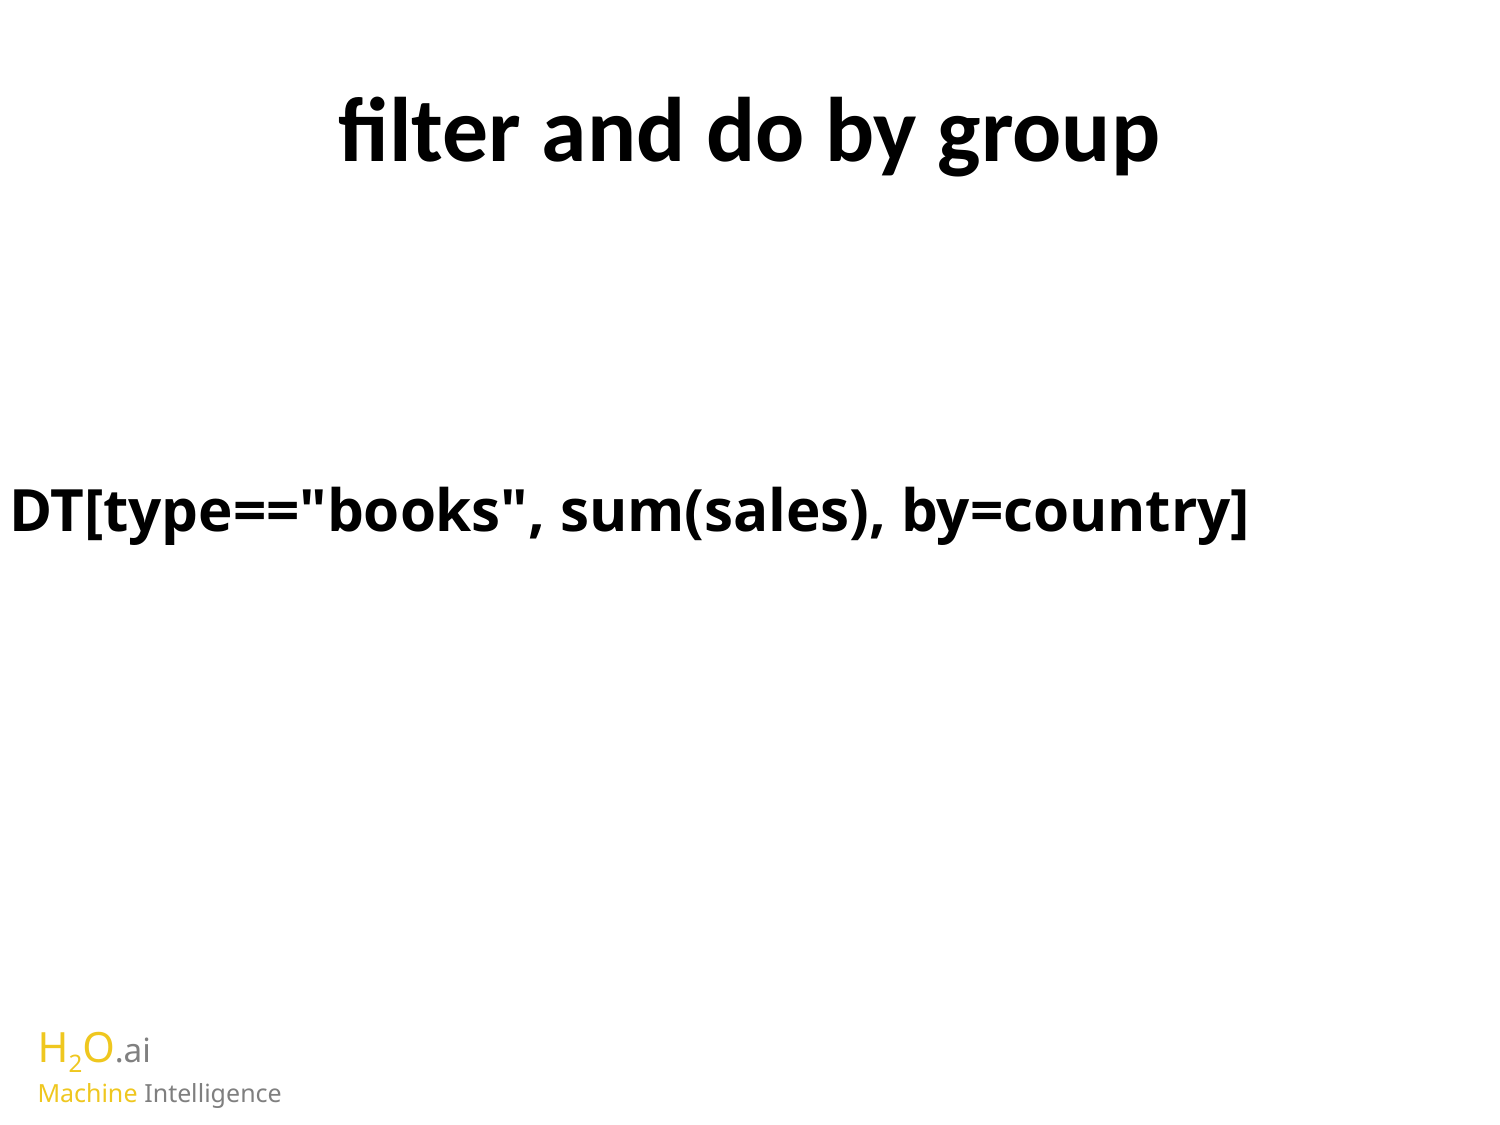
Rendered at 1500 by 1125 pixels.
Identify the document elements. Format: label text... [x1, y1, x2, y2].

title filter and do by group [75, 15, 1425, 262]
list DT[type=="books", sum(sales), by=country] [0, 262, 1498, 1125]
